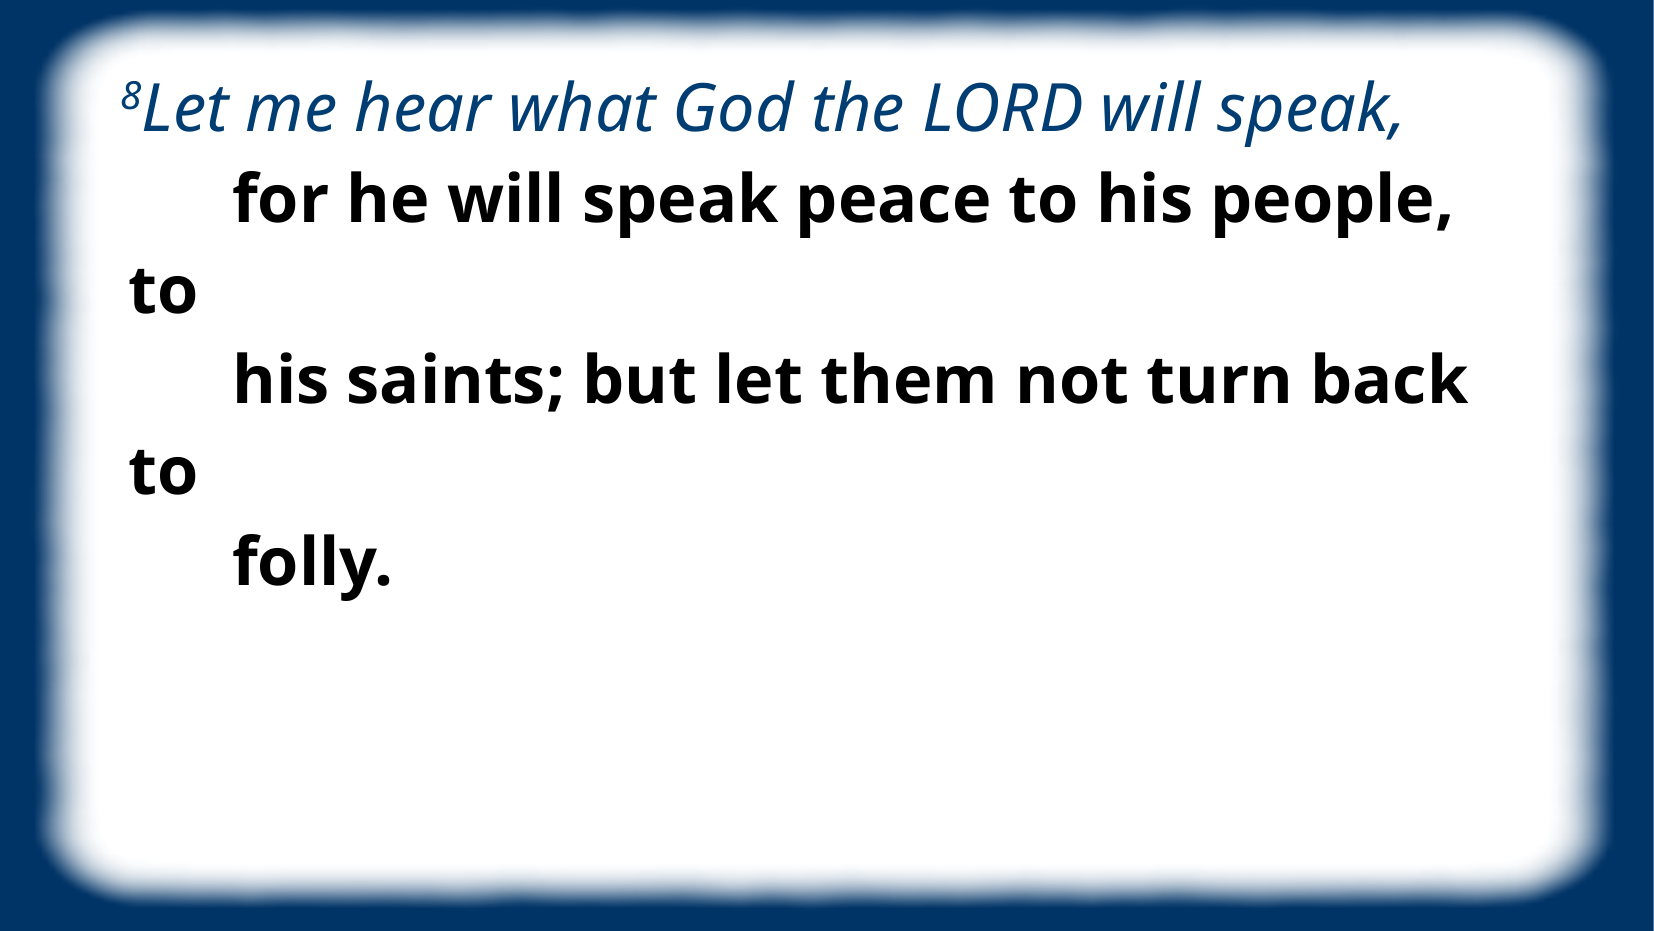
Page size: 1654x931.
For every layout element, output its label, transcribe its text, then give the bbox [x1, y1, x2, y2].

picture [0, 0, 1654, 931]
text_box 8Let me hear what God the LORD will speak, for he will speak peace to his people, to his saints; but let them not turn back to folly. [95, 52, 1531, 512]
